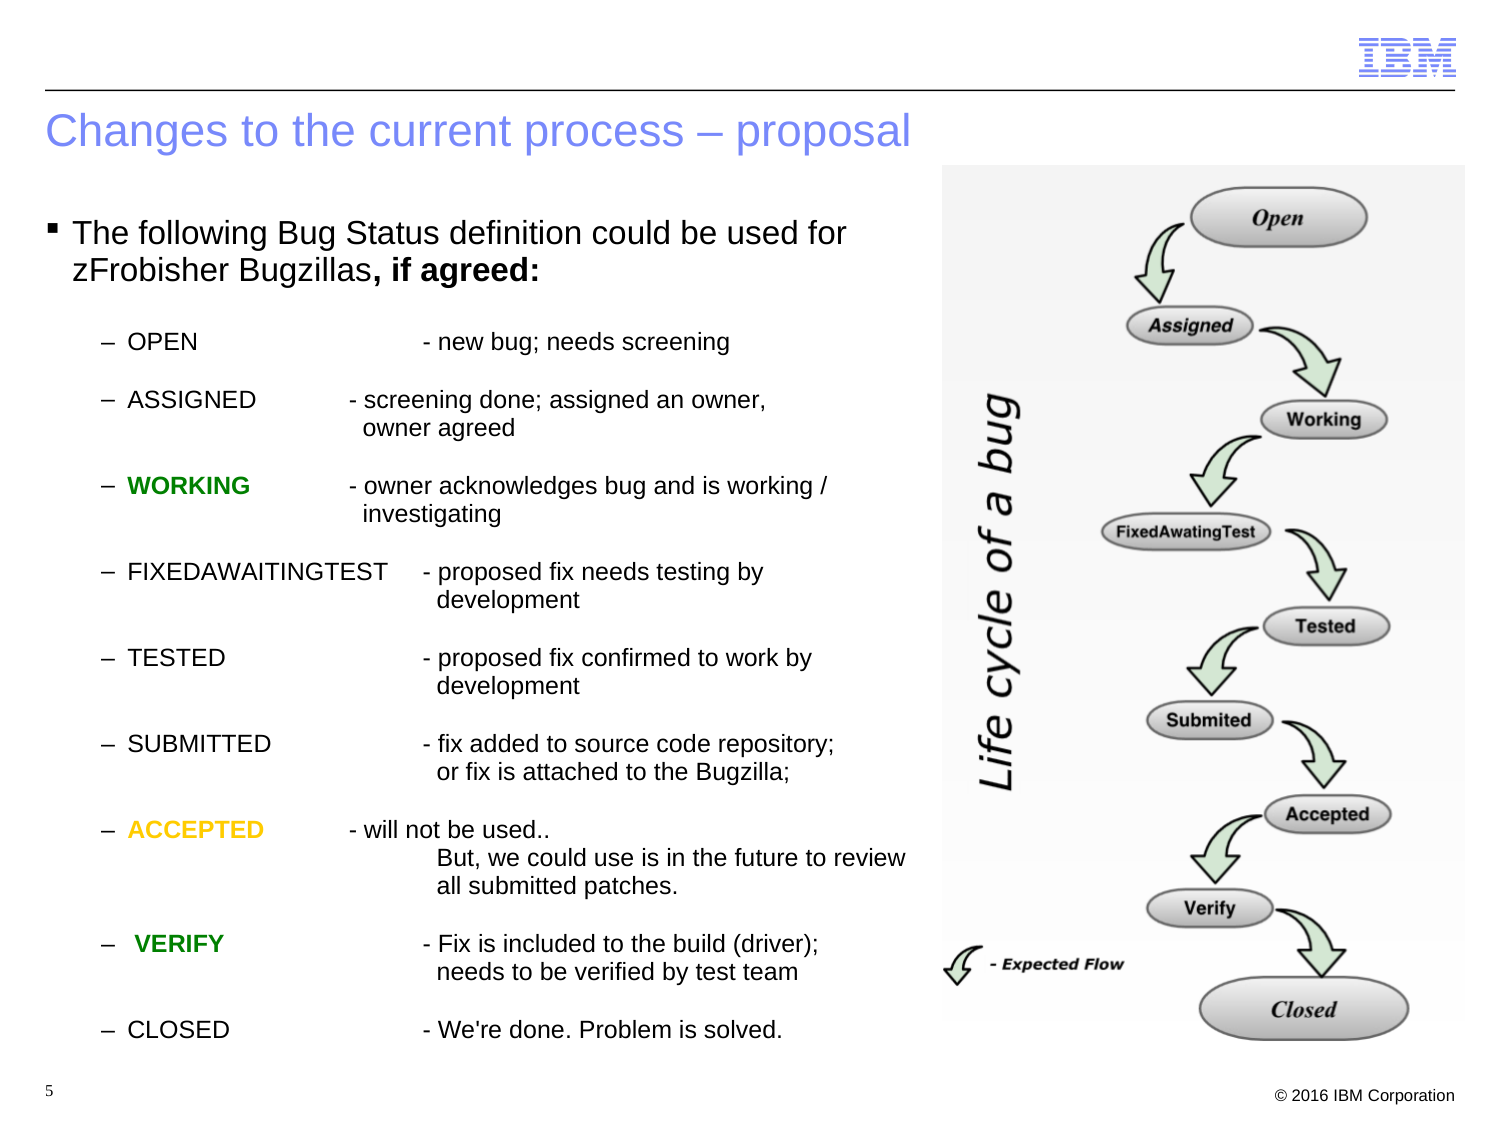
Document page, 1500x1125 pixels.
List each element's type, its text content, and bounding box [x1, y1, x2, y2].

picture [1359, 37, 1456, 77]
list The following Bug Status definition could be used for zFrobisher Bugzillas, if agreed: OPEN - new bug; needs screening ASSIGNED - screening done; assigned an owner, owner agreed WORKING - owner acknowledges bug and is working / investigating FIXEDAWAITINGTEST - proposed fix needs testing by development TESTED - proposed fix confirmed to work by development SUBMITTED - fix added to source code repository; or fix is attached to the Bugzilla; ACCEPTED - will not be used.. But, we could use is in the future to review all submitted patches. VERIFY - Fix is included to the build (driver); needs to be verified by test team CLOSED - We're done. Problem is solved. [30, 206, 934, 1111]
title Changes to the current process – proposal [30, 97, 1456, 203]
picture [942, 165, 1465, 1052]
